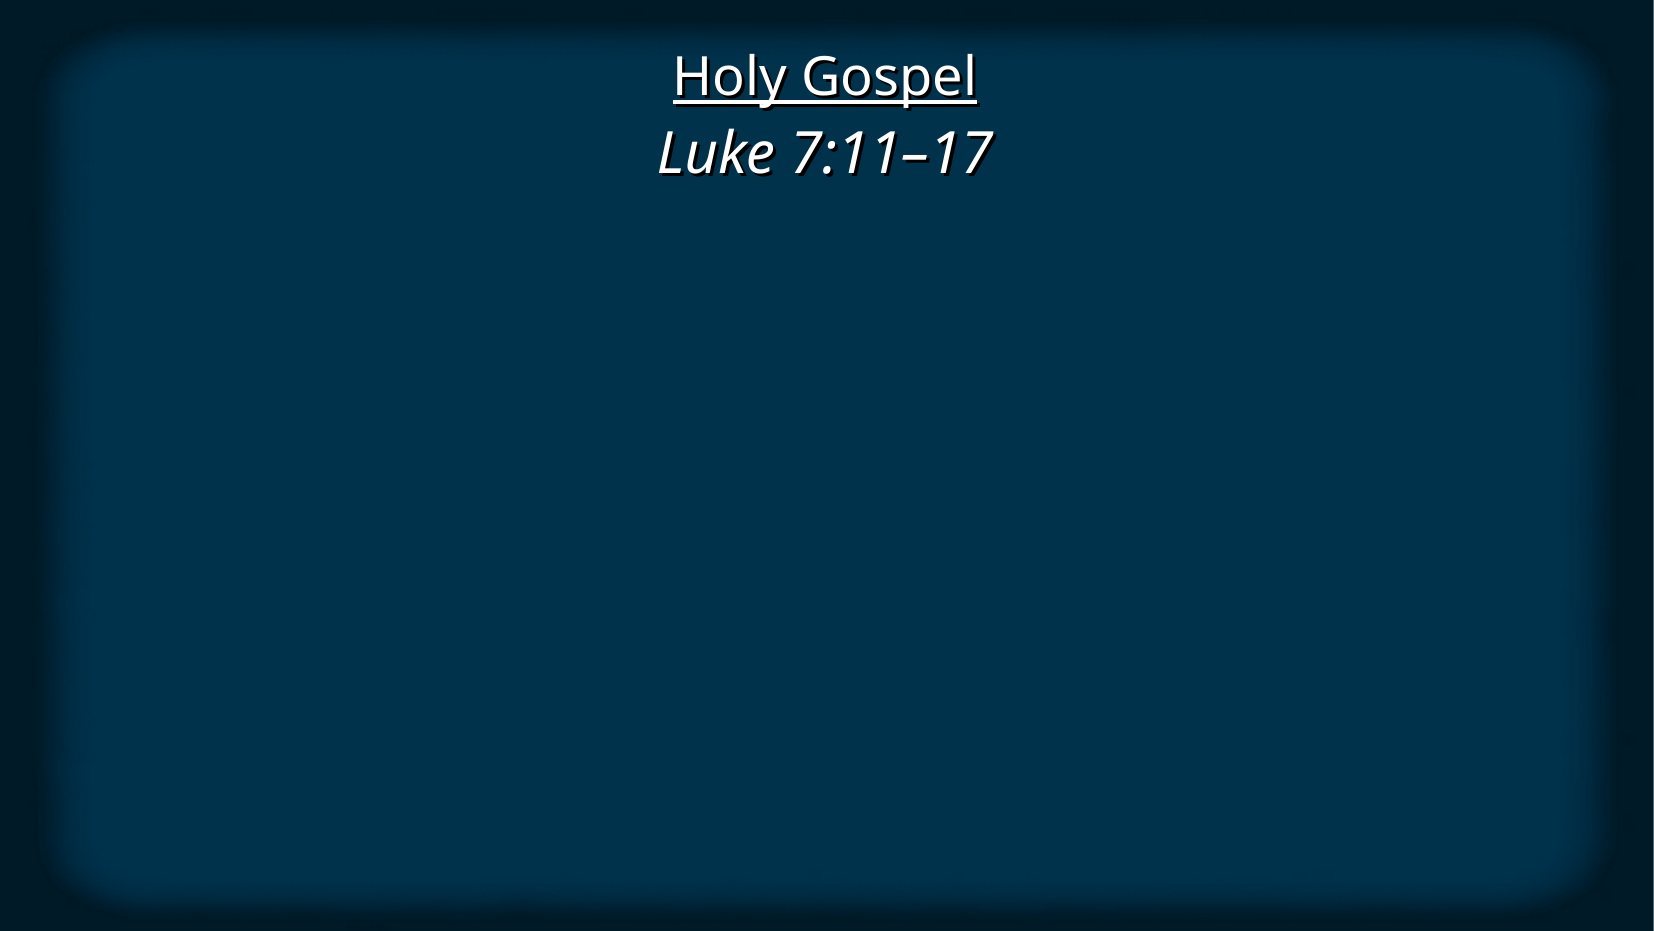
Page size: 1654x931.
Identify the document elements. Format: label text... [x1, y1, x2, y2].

picture [0, 0, 1654, 931]
text_box Holy Gospel Luke 7:11–17 [75, 30, 1576, 194]
